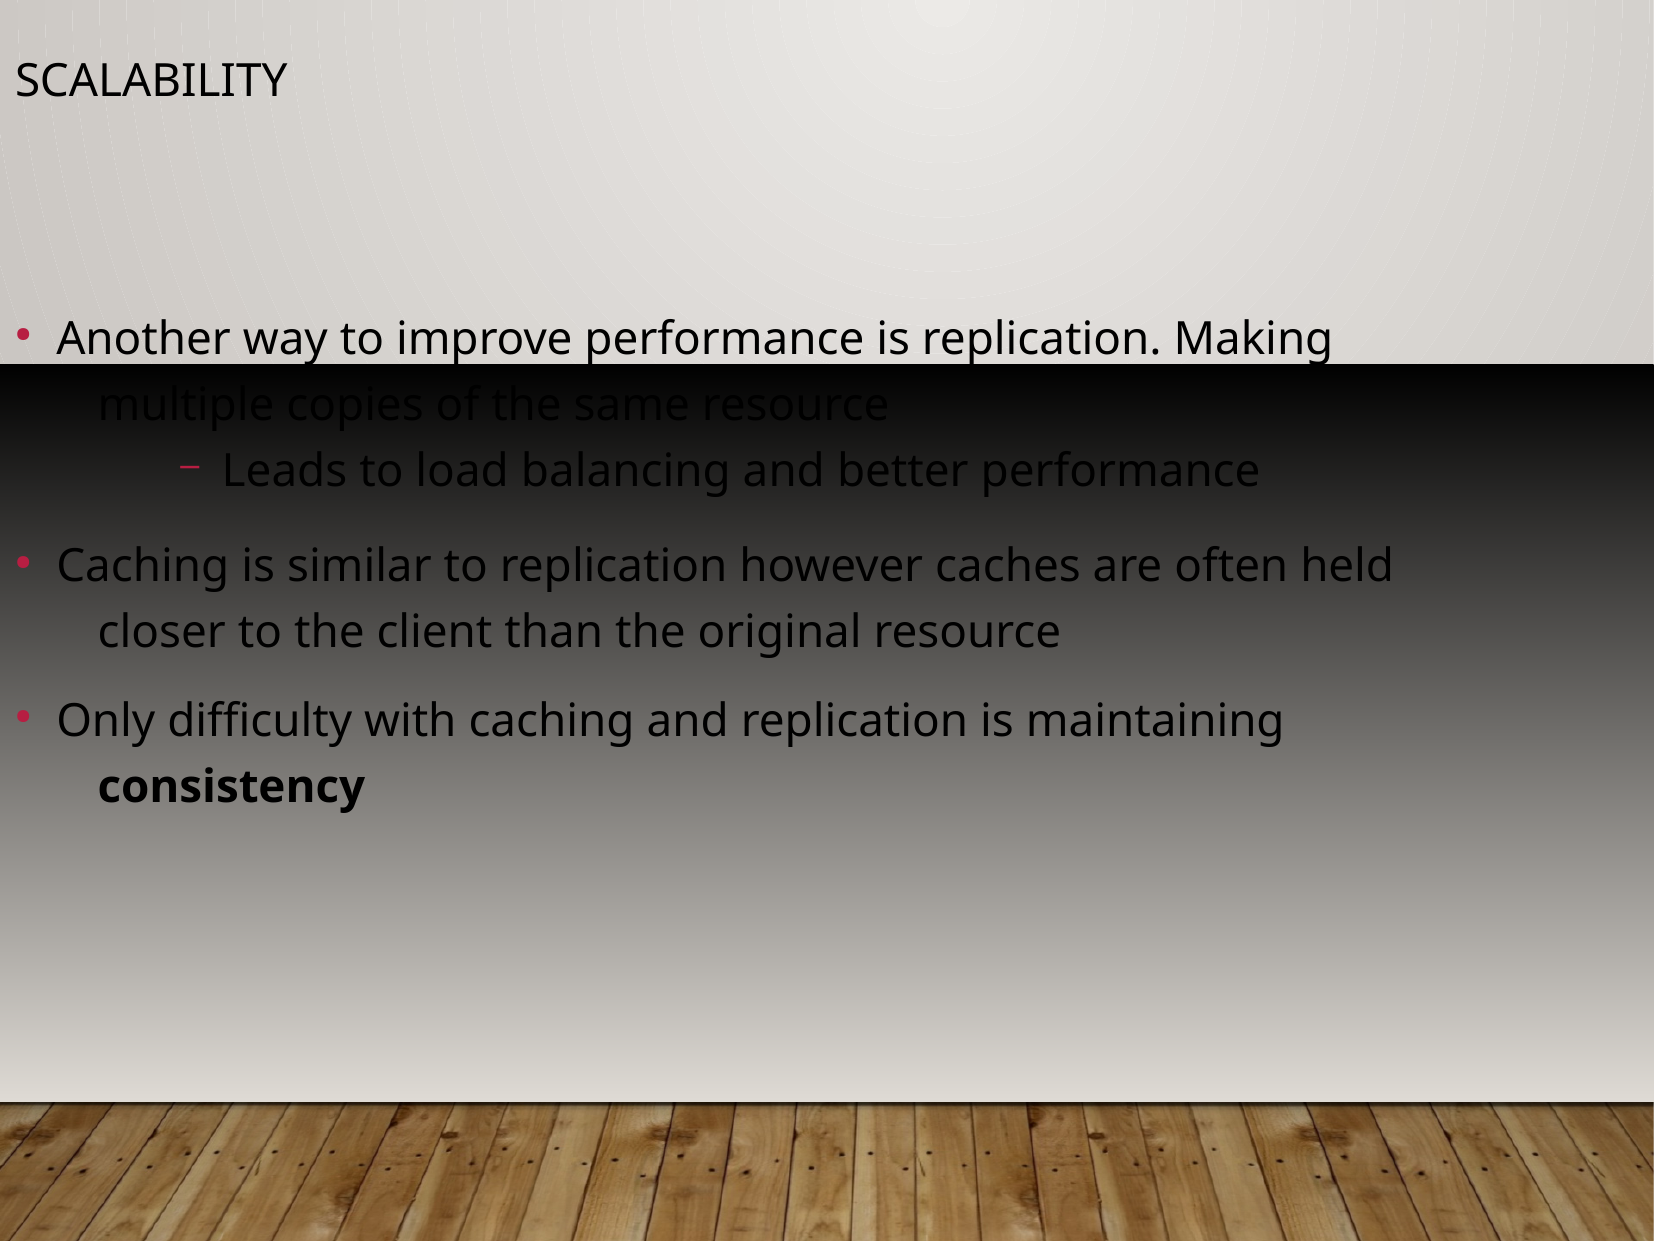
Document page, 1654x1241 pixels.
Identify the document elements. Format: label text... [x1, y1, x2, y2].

title Scalability [0, 49, 1489, 257]
list Another way to improve performance is replication. Making multiple copies of the same resource Leads to load balancing and better performance Caching is similar to replication however caches are often held closer to the client than the original resource Only difficulty with caching and replication is maintaining consistency [0, 290, 1489, 1010]
